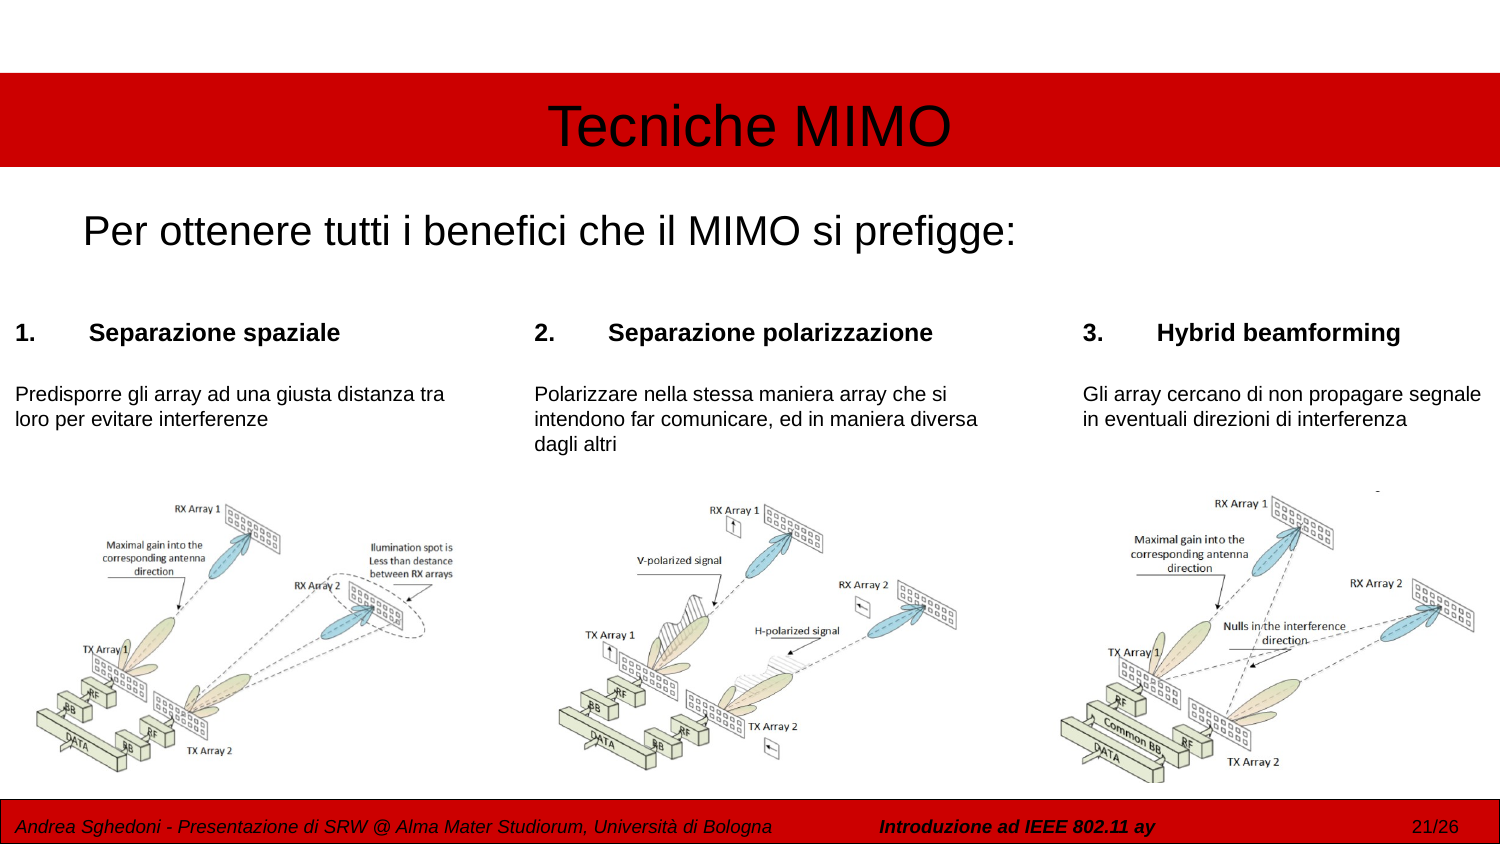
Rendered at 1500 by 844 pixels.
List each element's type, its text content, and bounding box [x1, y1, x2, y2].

picture [27, 494, 458, 773]
list 2. Separazione polarizzazione Polarizzare nella stessa maniera array che si intendono far comunicare, ed in maniera diversa dagli altri [519, 301, 1004, 705]
list 1. Separazione spaziale Predisporre gli array ad una giusta distanza tra loro per evitare interferenze [0, 301, 485, 705]
title Andrea Sghedoni - Presentazione di SRW @ Alma Mater Studiorum, Università di Bologna Introduzione ad IEEE 802.11 ay 21/26 [0, 799, 1500, 844]
picture [542, 501, 958, 773]
list Per ottenere tutti i benefici che il MIMO si prefigge: [51, 189, 1449, 256]
picture [1052, 491, 1483, 783]
list 3. Hybrid beamforming Gli array cercano di non propagare segnale in eventuali direzioni di interferenza [1068, 301, 1499, 705]
title Tecniche MIMO [0, 72, 1500, 167]
